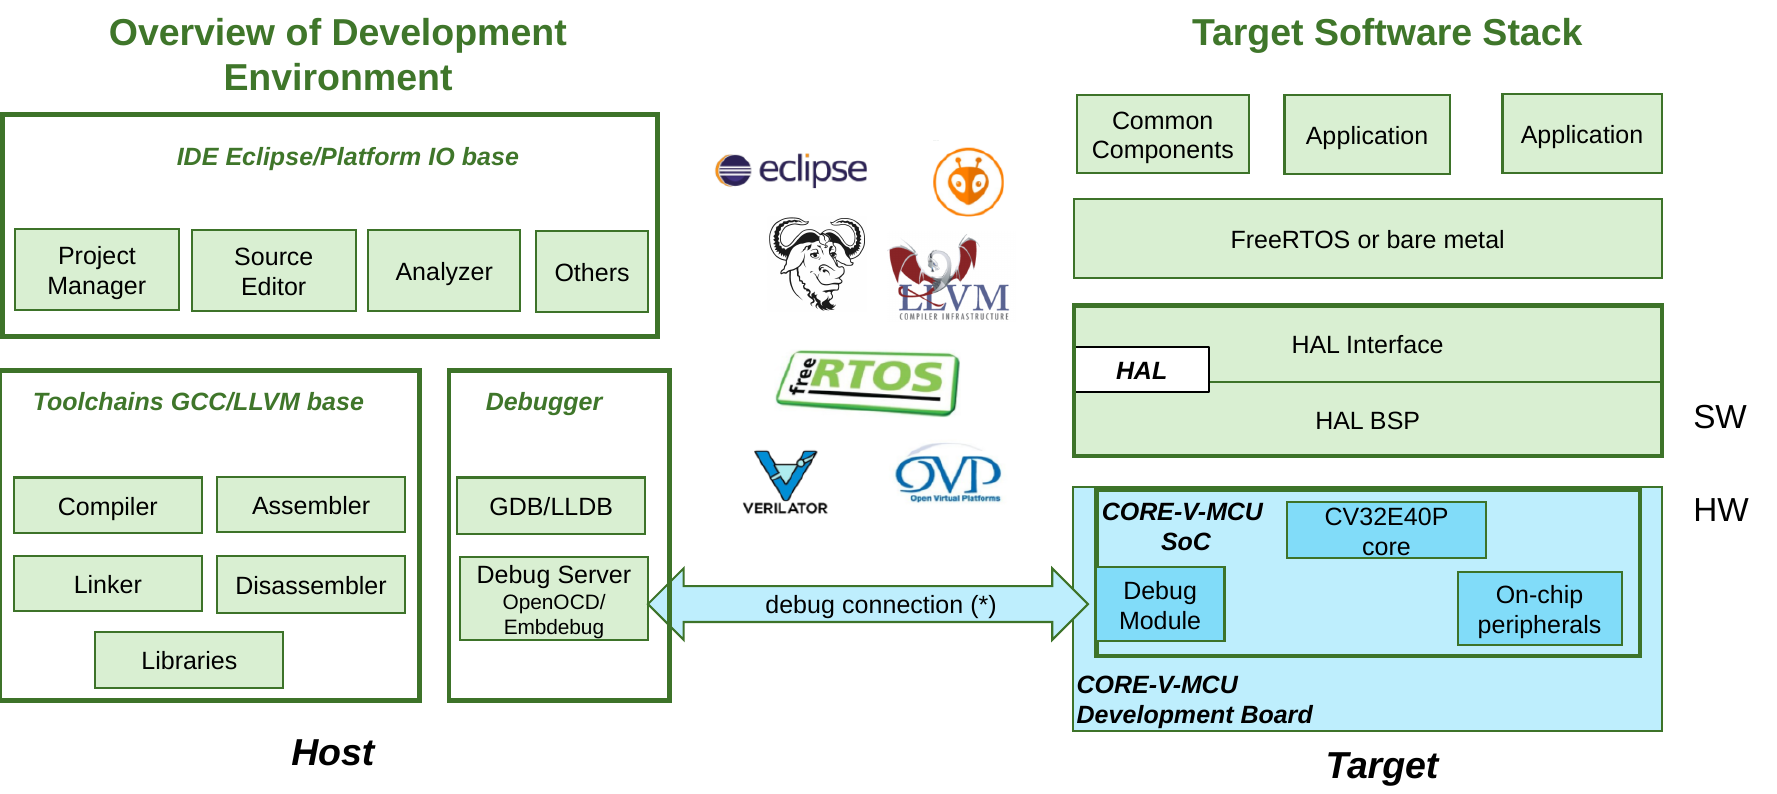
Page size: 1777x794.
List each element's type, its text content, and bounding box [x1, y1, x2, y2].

text_box HAL Interface [1076, 308, 1660, 383]
picture [767, 216, 867, 312]
text_box Debug Server OpenOCD/ Embdebug [460, 556, 648, 640]
picture [927, 140, 1013, 222]
text_box CORE-V-MCU Development Board [1061, 660, 1495, 736]
text_box Application [1502, 93, 1662, 173]
text_box FreeRTOS or bare metal [1073, 199, 1662, 278]
text_box GDB/LLDB [457, 477, 646, 535]
text_box Assembler [217, 477, 406, 533]
text_box Source Editor [191, 230, 356, 311]
text_box Others [536, 230, 648, 312]
picture [887, 231, 1016, 322]
text_box Project Manager [15, 229, 179, 310]
text_box Linker [13, 556, 202, 612]
picture [771, 344, 971, 424]
text_box Toolchains GCC/LLVM base [17, 377, 414, 423]
text_box HAL [1076, 346, 1210, 392]
text_box Overview of Development Environment [12, 0, 664, 106]
text_box Debugger [672, 377, 678, 423]
text_box Debug Module [1095, 567, 1225, 642]
text_box debug connection (*) [750, 573, 1035, 634]
text_box Target [1310, 736, 1463, 794]
text_box [1035, 487, 1662, 732]
text_box CV32E40P core [1287, 501, 1486, 559]
text_box HAL BSP [1076, 383, 1660, 454]
text_box [672, 568, 750, 640]
text_box Debugger [470, 377, 667, 423]
text_box [647, 585, 667, 624]
text_box SW [1678, 387, 1777, 443]
text_box Application [1284, 95, 1450, 174]
text_box On-chip peripherals [1457, 571, 1622, 646]
text_box Analyzer [368, 230, 521, 311]
text_box Disassembler [217, 556, 406, 613]
text_box Target Software Stack [1177, 0, 1662, 61]
text_box Common Components [1076, 94, 1249, 174]
text_box Libraries [95, 632, 284, 688]
text_box HW [1678, 480, 1777, 536]
picture [704, 140, 877, 198]
text_box Compiler [13, 477, 202, 533]
picture [870, 431, 1033, 515]
picture [727, 438, 845, 521]
text_box IDE Eclipse/Platform IO base [84, 132, 612, 178]
text_box Host [276, 720, 406, 781]
text_box CORE-V-MCU SoC [1086, 488, 1286, 564]
